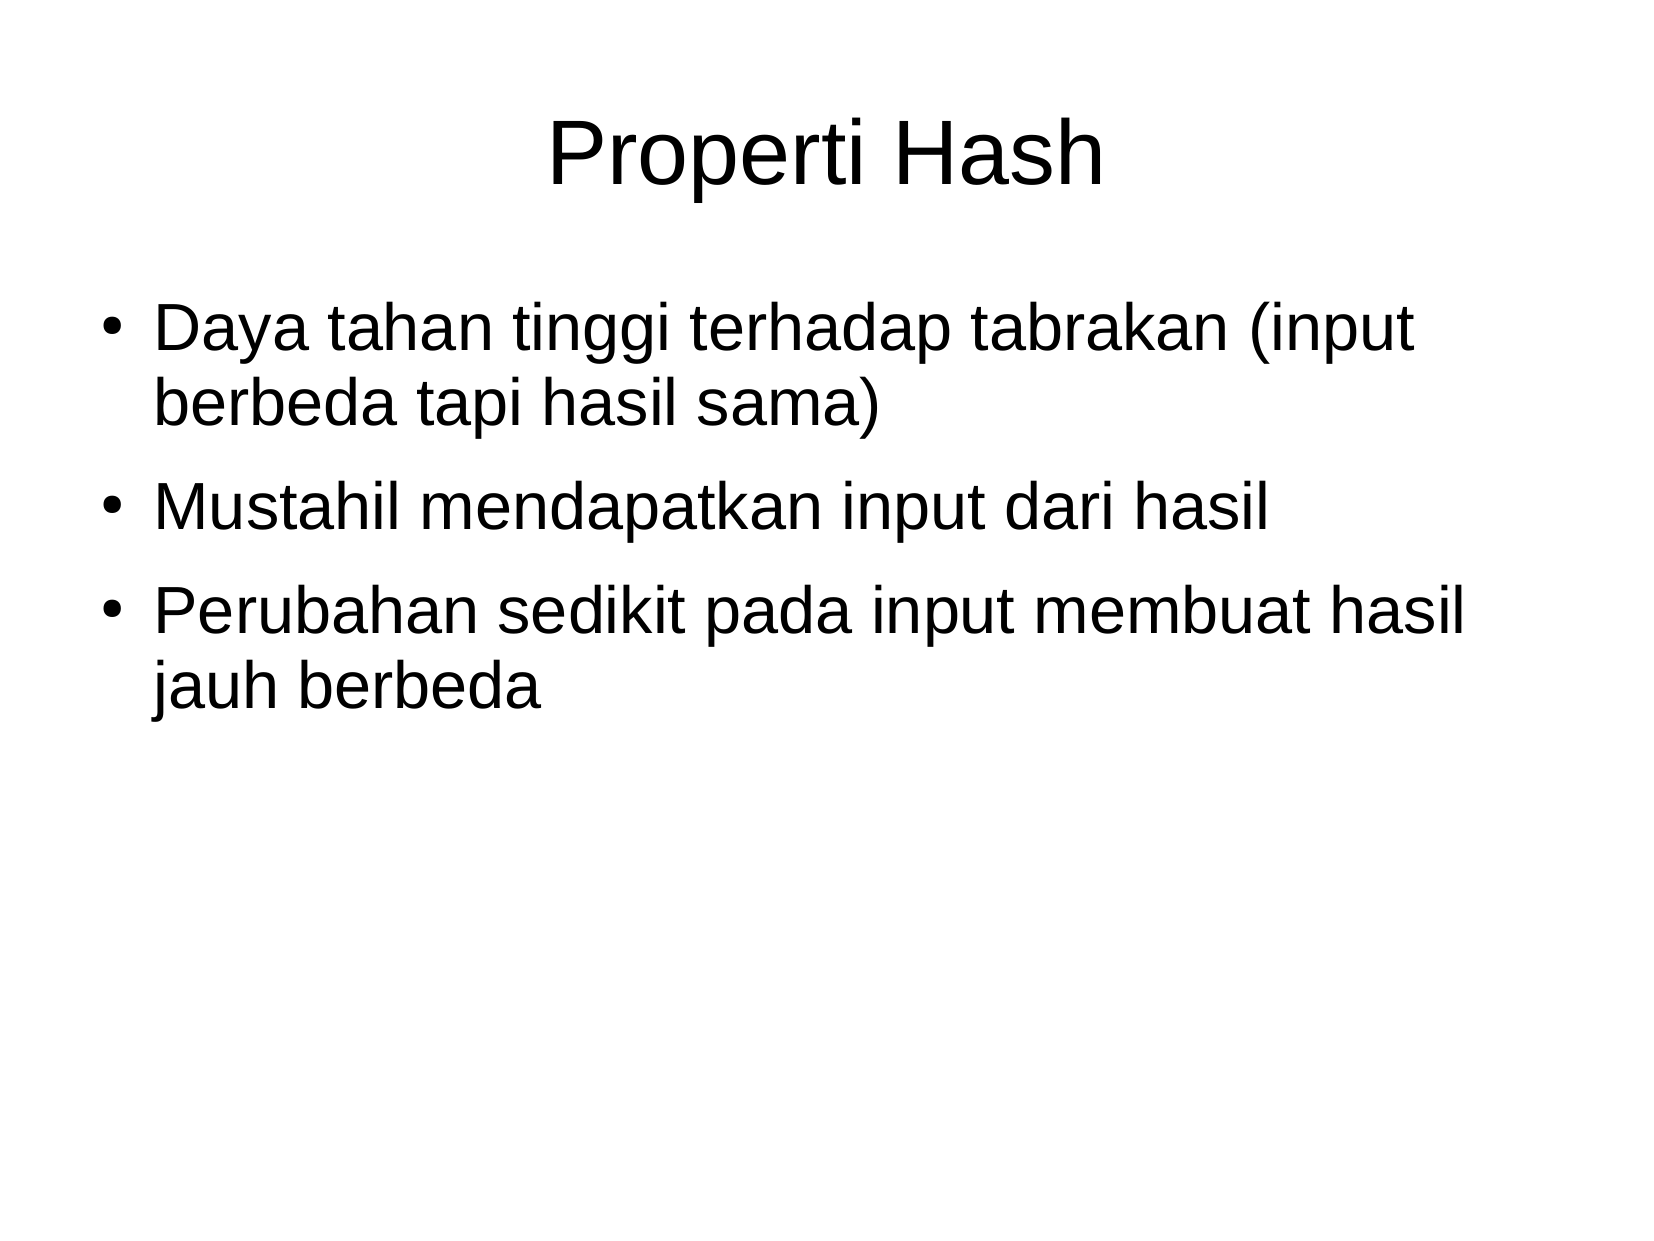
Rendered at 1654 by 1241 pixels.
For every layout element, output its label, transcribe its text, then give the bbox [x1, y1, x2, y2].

title Properti Hash [82, 49, 1571, 257]
list Daya tahan tinggi terhadap tabrakan (input berbeda tapi hasil sama) Mustahil mendapatkan input dari hasil Perubahan sedikit pada input membuat hasil jauh berbeda [82, 290, 1571, 1010]
